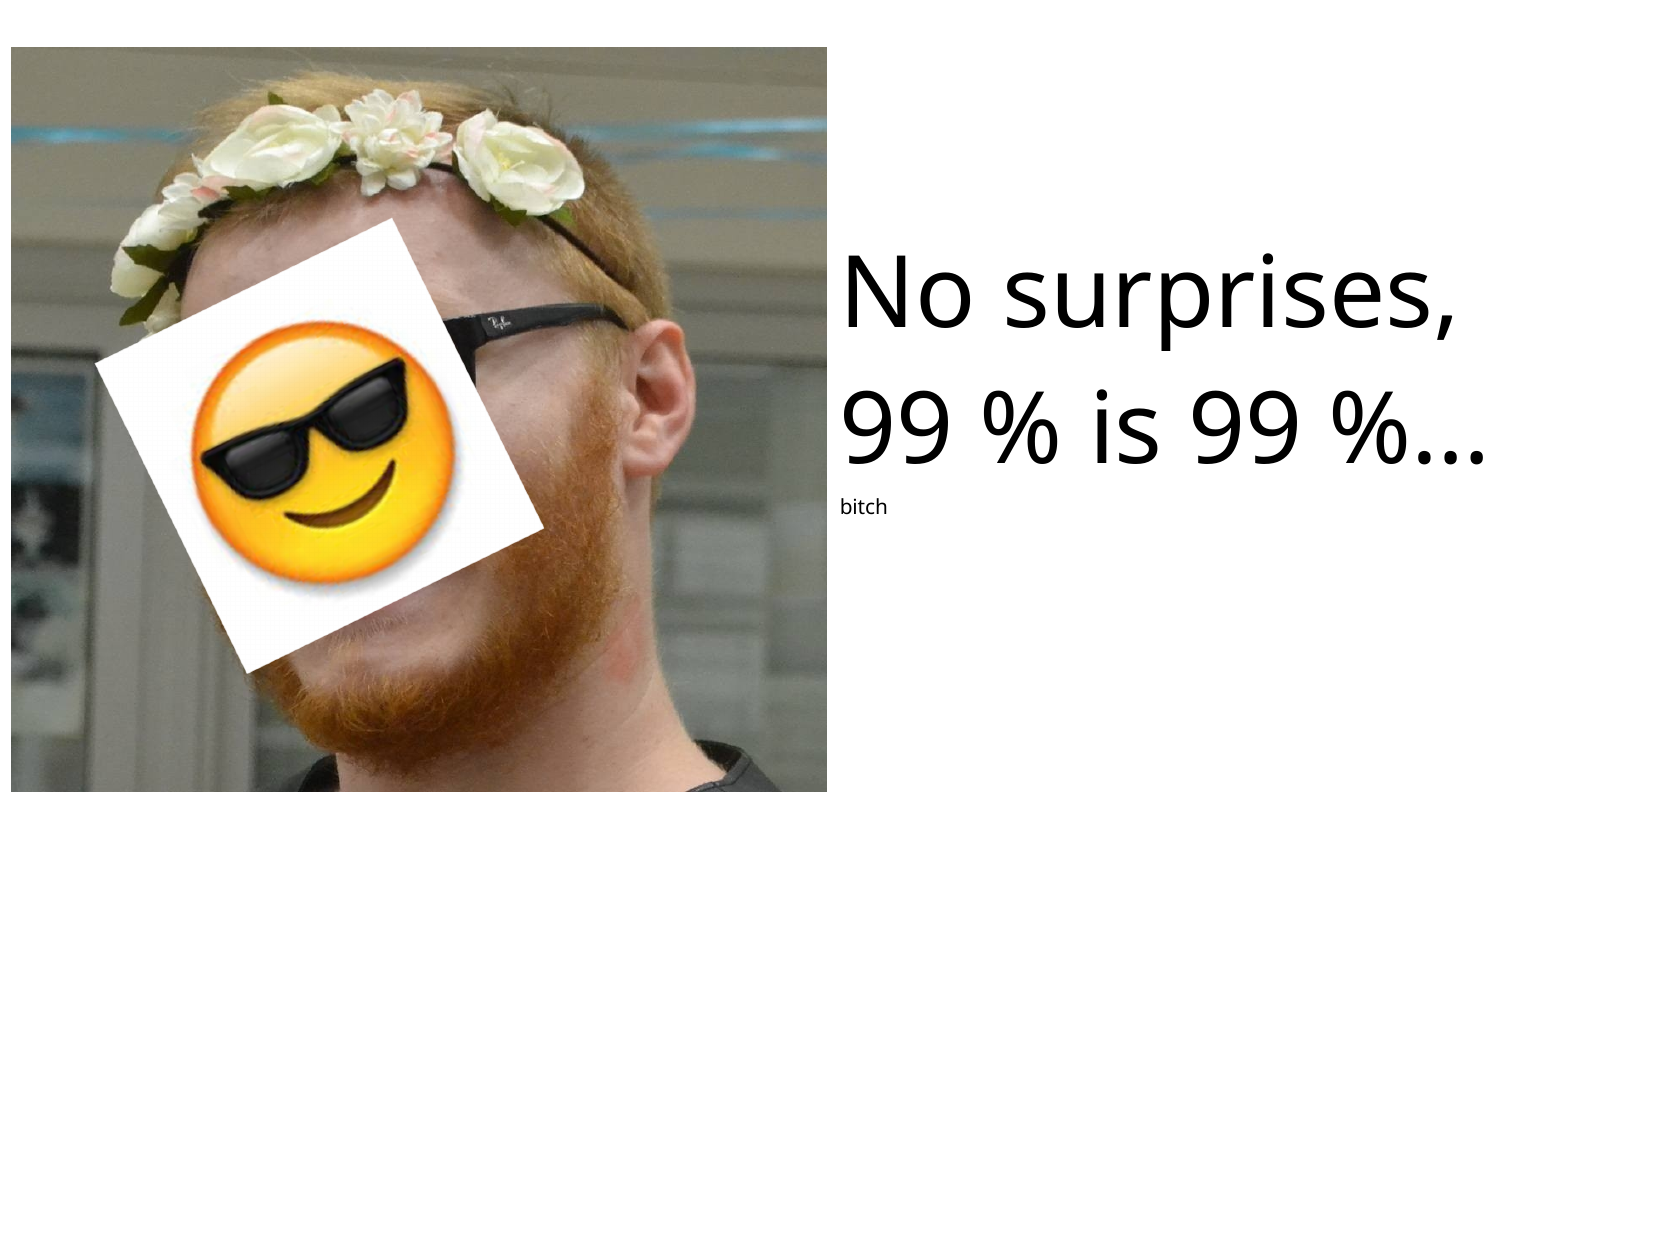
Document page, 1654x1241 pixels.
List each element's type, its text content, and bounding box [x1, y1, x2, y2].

picture [11, 47, 827, 792]
text_box No surprises, 99 % is 99 %… bitch [825, 212, 1571, 786]
